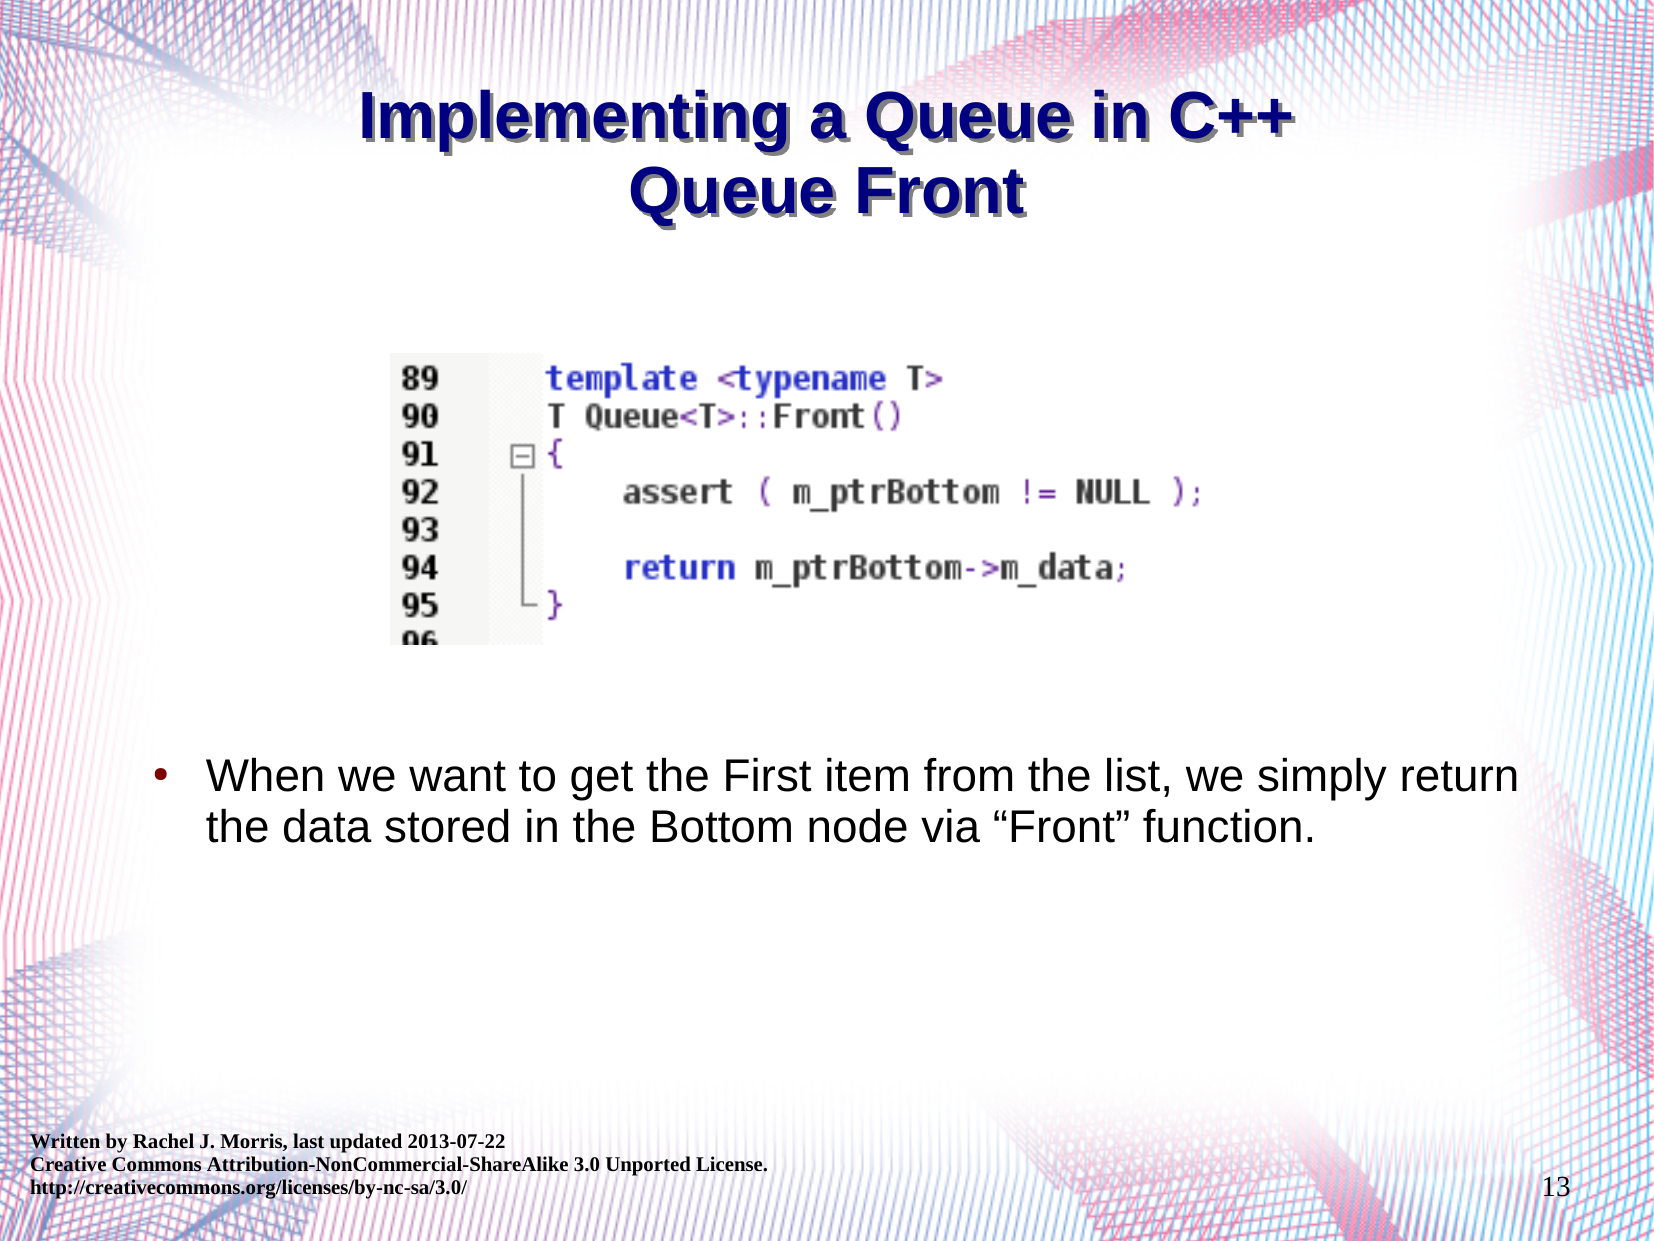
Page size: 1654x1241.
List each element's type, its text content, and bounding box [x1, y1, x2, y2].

title Implementing a Queue in C++ Queue Front [82, 49, 1571, 257]
list When we want to get the First item from the list, we simply return the data stored in the Bottom node via “Front” function. [135, 750, 1571, 1027]
picture [0, 0, 1654, 1241]
